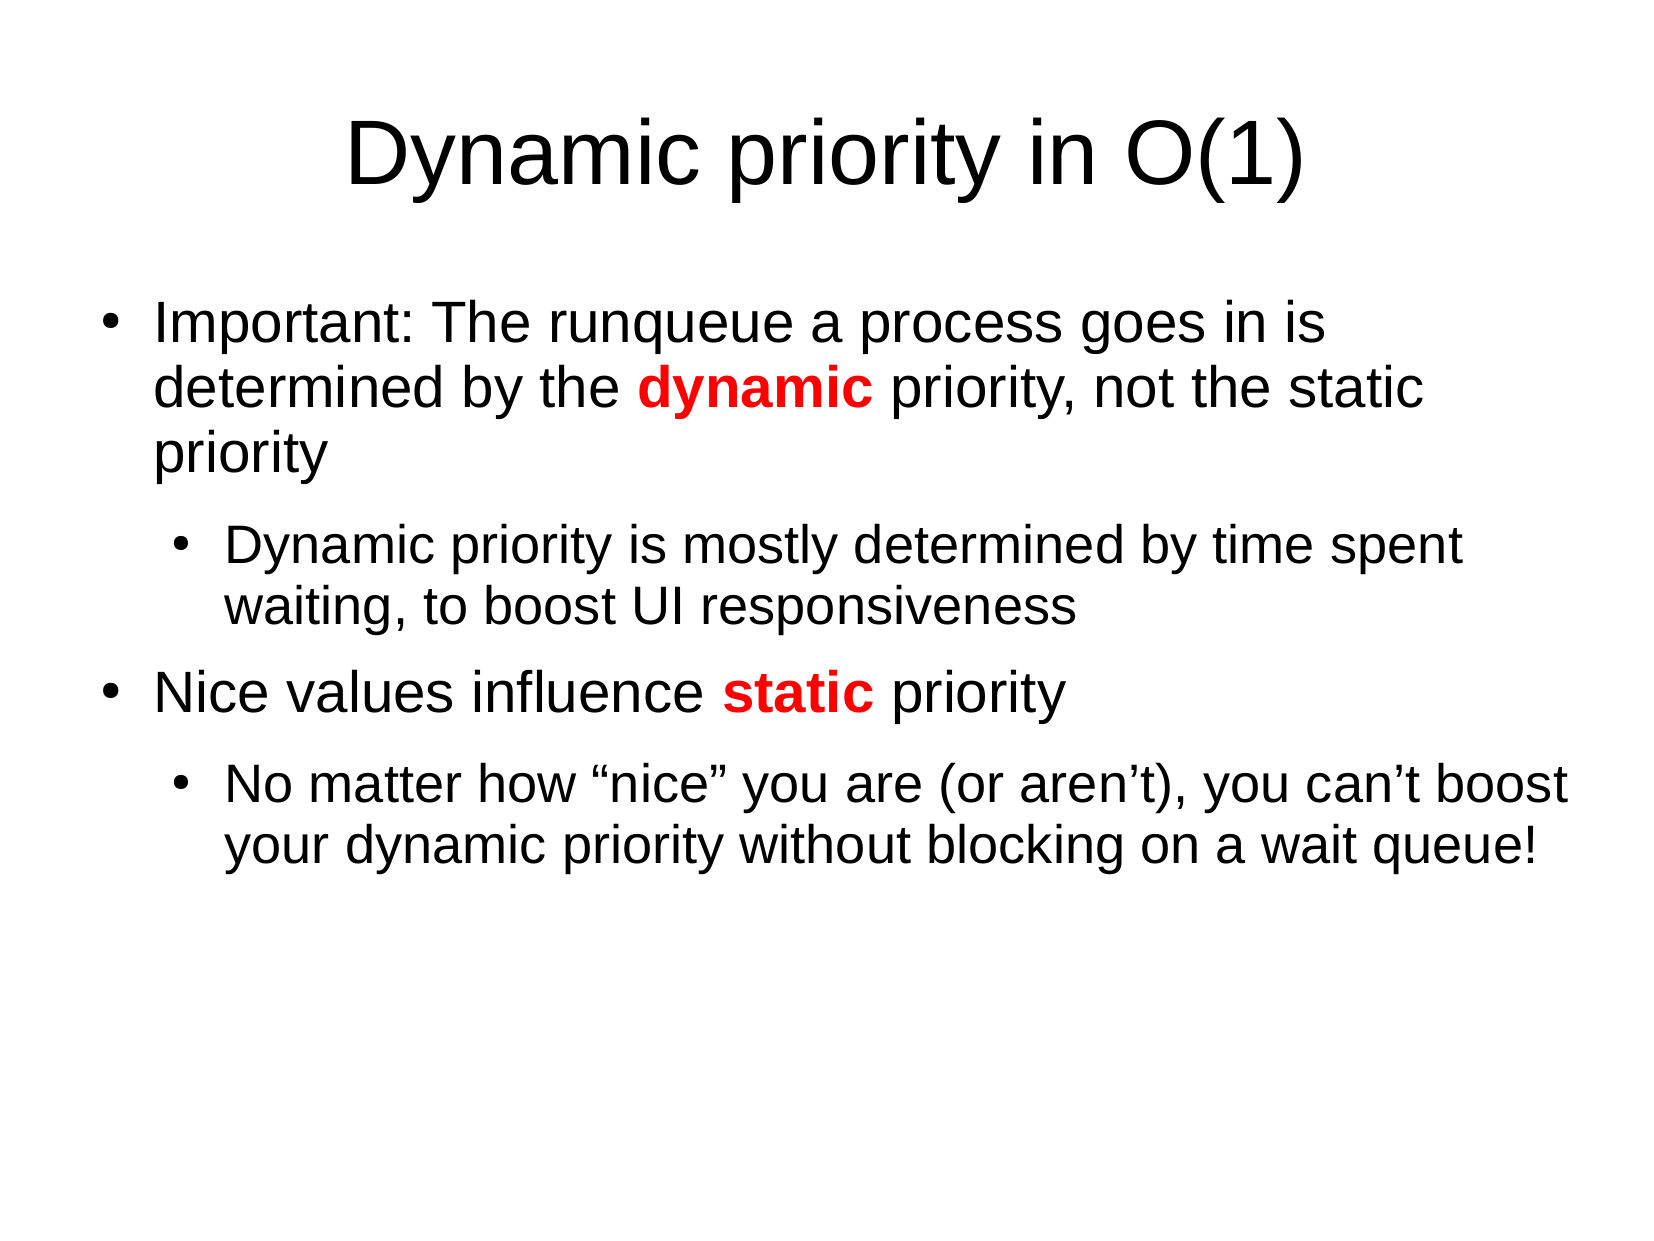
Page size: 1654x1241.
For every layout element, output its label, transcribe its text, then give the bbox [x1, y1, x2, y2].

title Dynamic priority in O(1) [82, 49, 1571, 257]
list Important: The runqueue a process goes in is determined by the dynamic priority, not the static priority Dynamic priority is mostly determined by time spent waiting, to boost UI responsiveness Nice values influence static priority No matter how “nice” you are (or aren’t), you can’t boost your dynamic priority without blocking on a wait queue! [82, 290, 1571, 1010]
